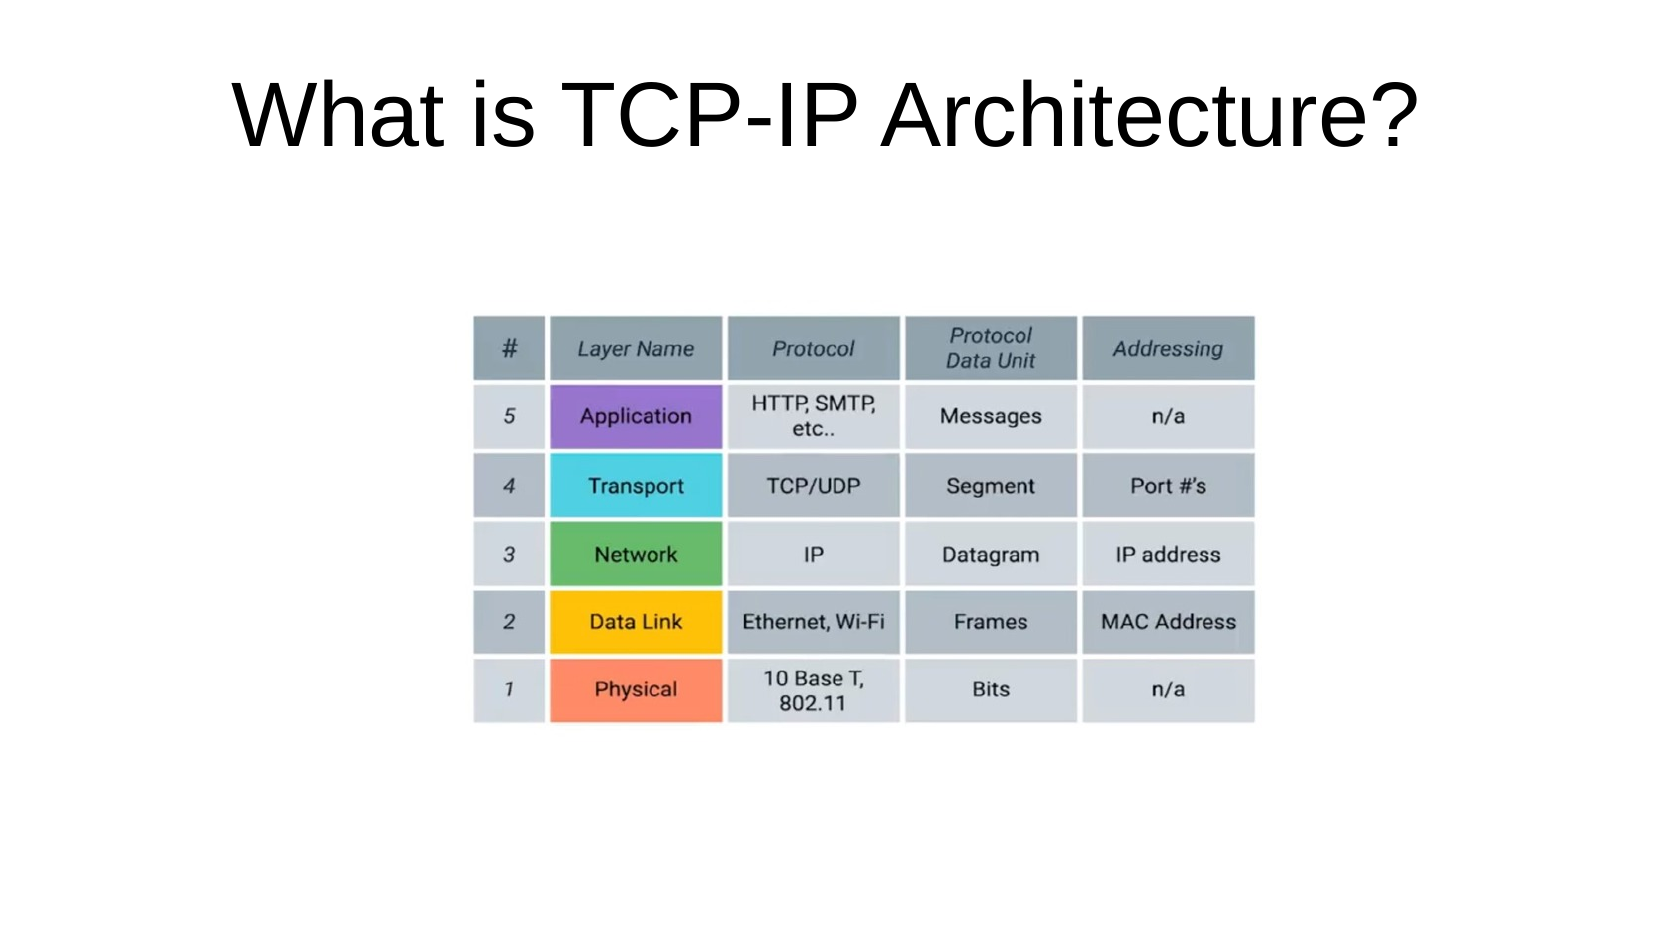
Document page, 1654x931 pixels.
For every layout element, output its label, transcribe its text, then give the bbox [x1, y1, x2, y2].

title What is TCP-IP Architecture? [82, 37, 1571, 193]
picture [375, 241, 1388, 788]
